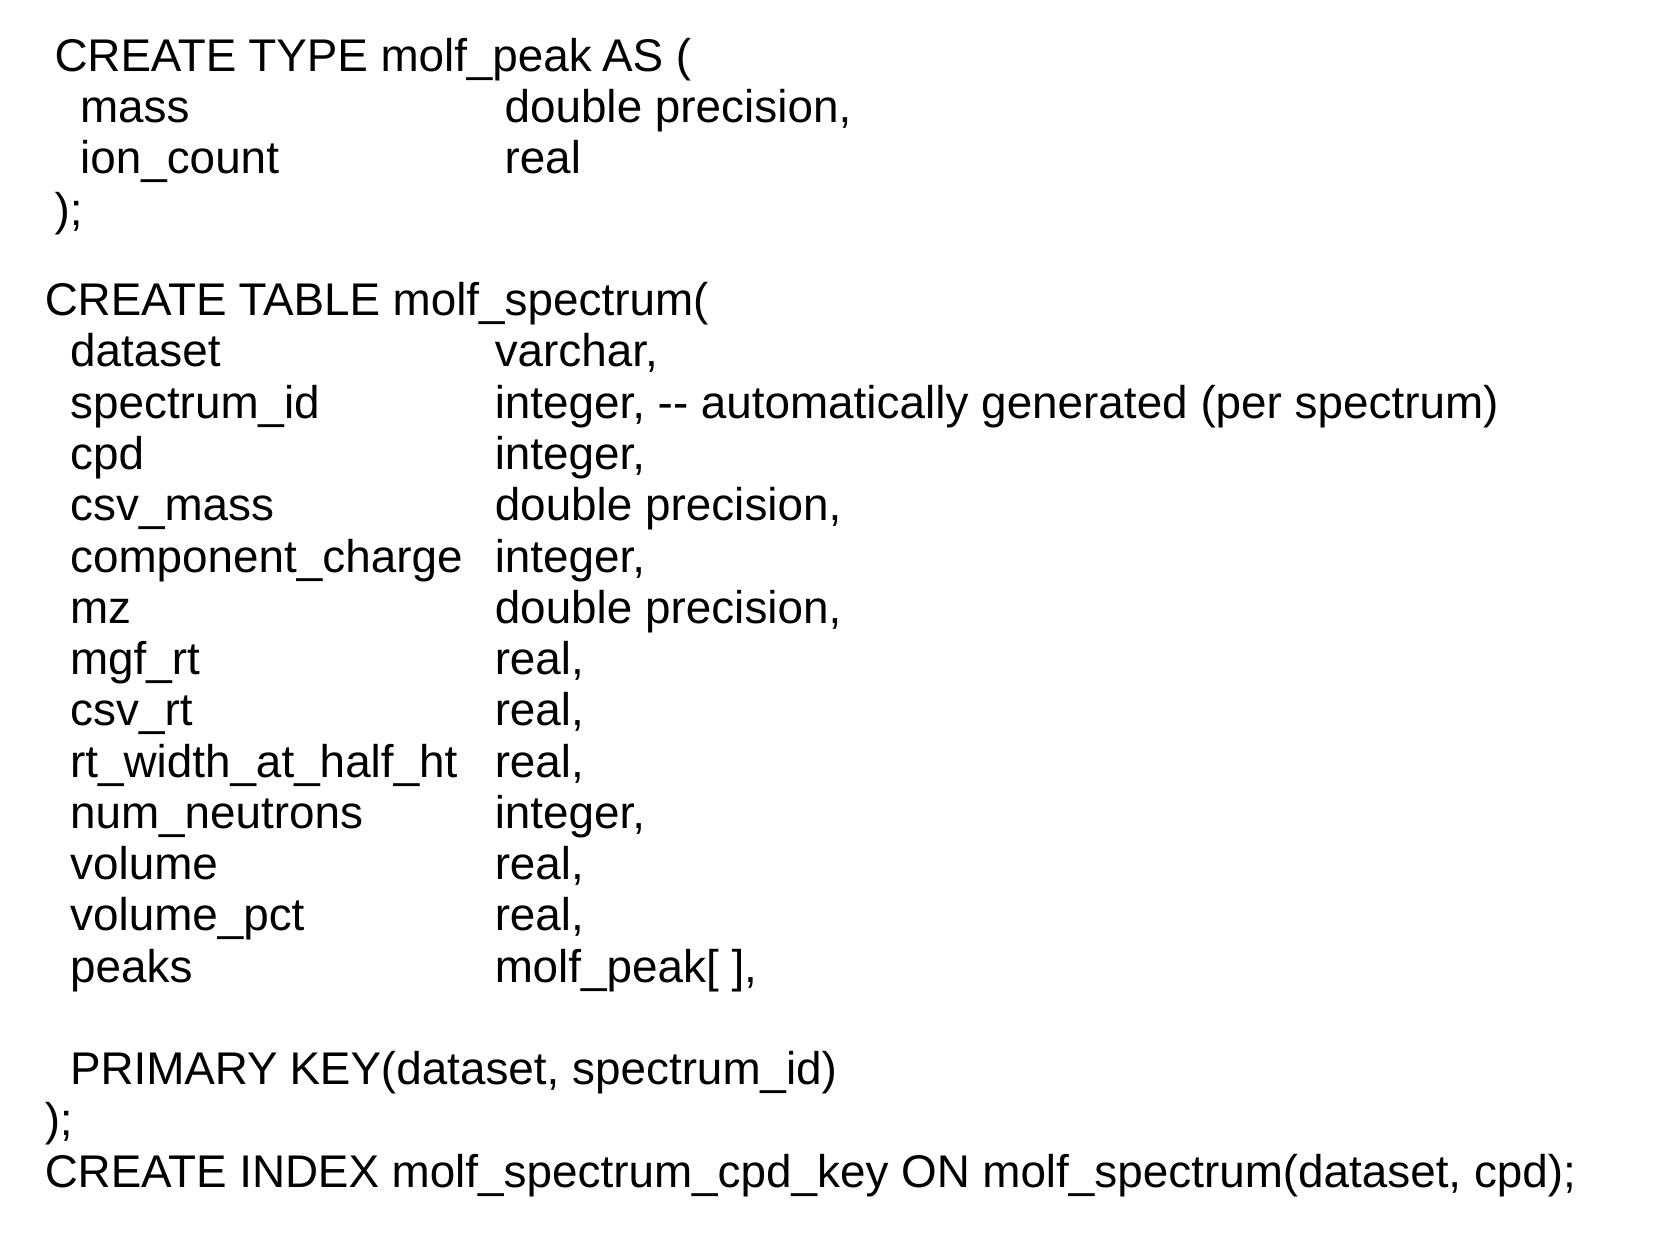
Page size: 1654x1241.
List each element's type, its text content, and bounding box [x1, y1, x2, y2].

text_box CREATE TABLE molf_spectrum( dataset varchar, spectrum_id integer, -- automatically generated (per spectrum) cpd integer, csv_mass double precision, component_charge integer, mz double precision, mgf_rt real, csv_rt real, rt_width_at_half_ht real, num_neutrons integer, volume real, volume_pct real, peaks molf_peak[ ], PRIMARY KEY(dataset, spectrum_id) ); CREATE INDEX molf_spectrum_cpd_key ON molf_spectrum(dataset, cpd); [30, 266, 1621, 1205]
text_box CREATE TYPE molf_peak AS ( mass double precision, ion_count real ); [39, 22, 1006, 243]
